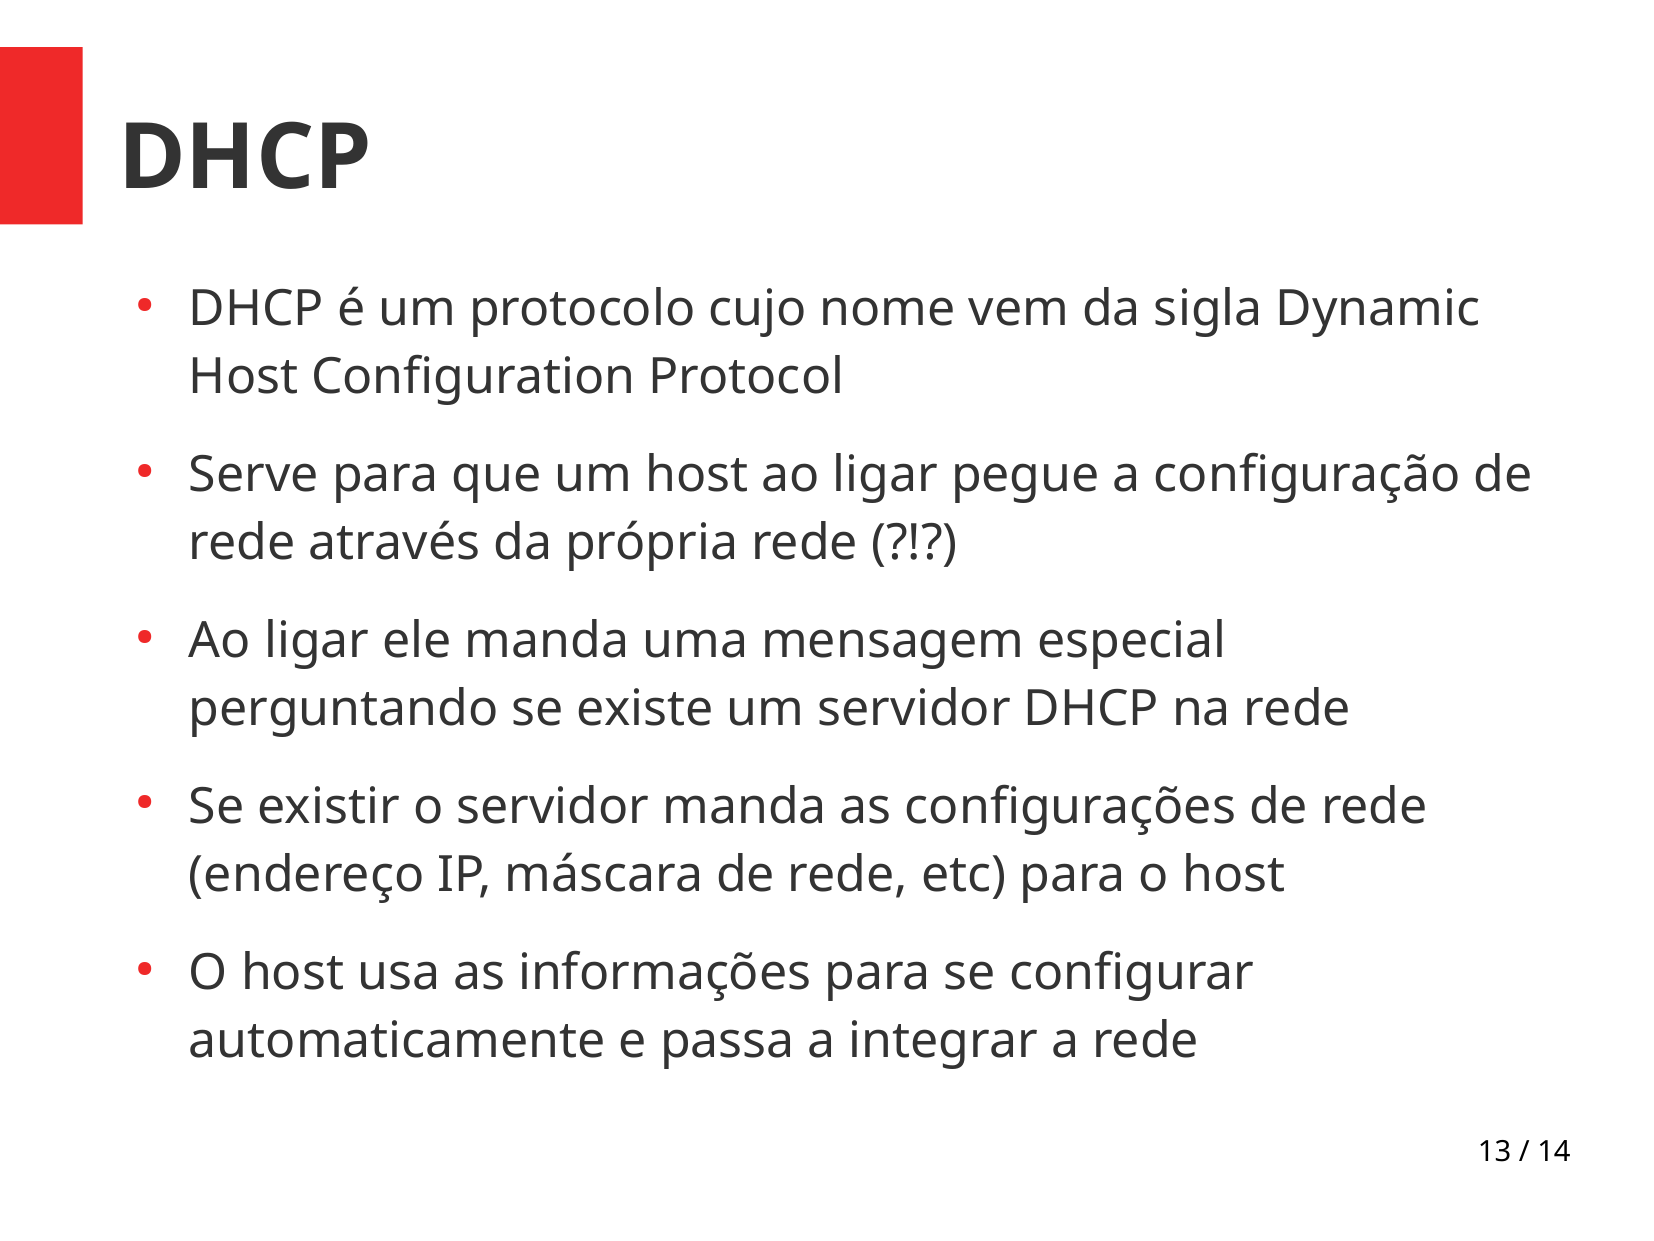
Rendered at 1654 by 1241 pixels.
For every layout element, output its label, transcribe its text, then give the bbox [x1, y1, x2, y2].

list DHCP é um protocolo cujo nome vem da sigla Dynamic Host Configuration Protocol Serve para que um host ao ligar pegue a configuração de rede através da própria rede (?!?) Ao ligar ele manda uma mensagem especial perguntando se existe um servidor DHCP na rede Se existir o servidor manda as configurações de rede (endereço IP, máscara de rede, etc) para o host O host usa as informações para se configurar automaticamente e passa a integrar a rede [118, 271, 1536, 991]
title DHCP [118, 49, 1571, 257]
